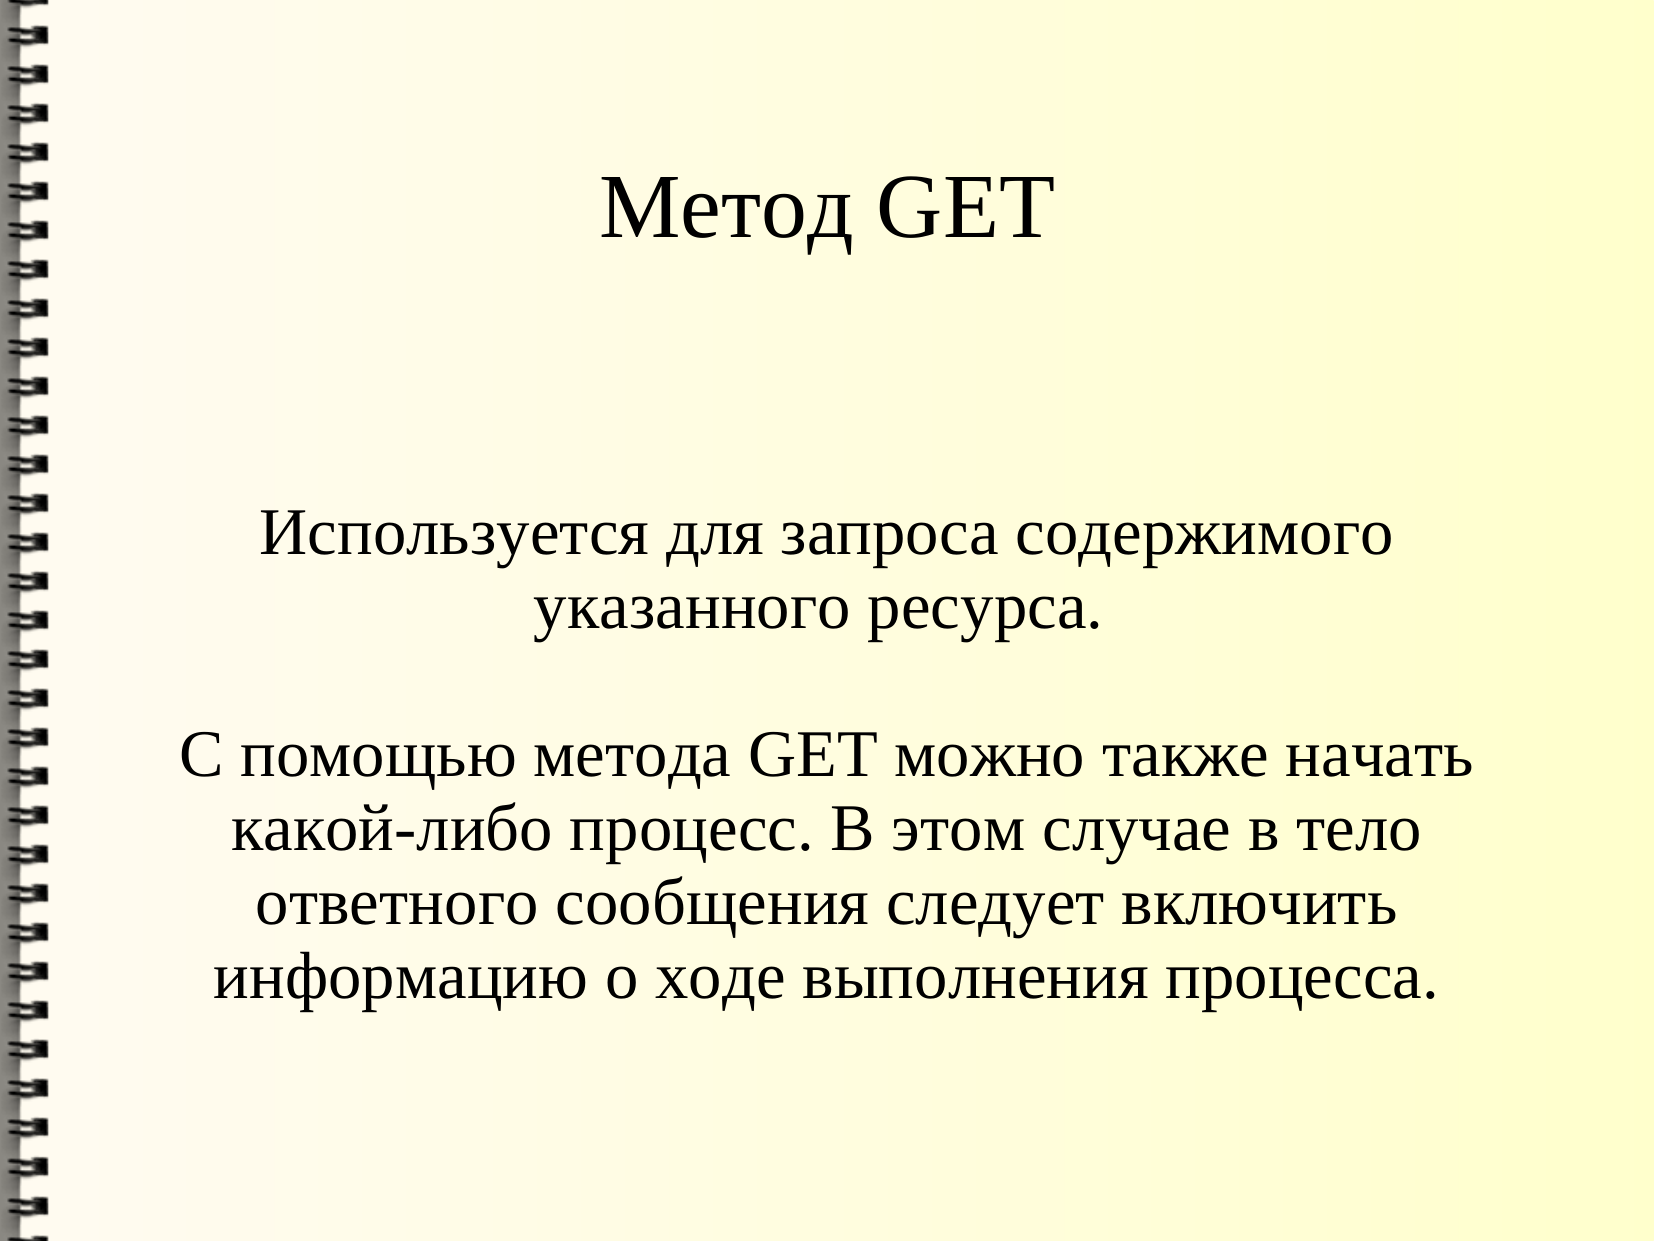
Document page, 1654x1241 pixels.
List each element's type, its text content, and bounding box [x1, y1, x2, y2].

title Метод GET [121, 102, 1534, 311]
picture [0, 0, 1654, 1241]
subtitle Используется для запроса содержимого указанного ресурса. С помощью метода GET можно также начать какой-либо процесс. В этом случае в тело ответного сообщения следует включить информацию о ходе выполнения процесса. [121, 344, 1534, 1164]
